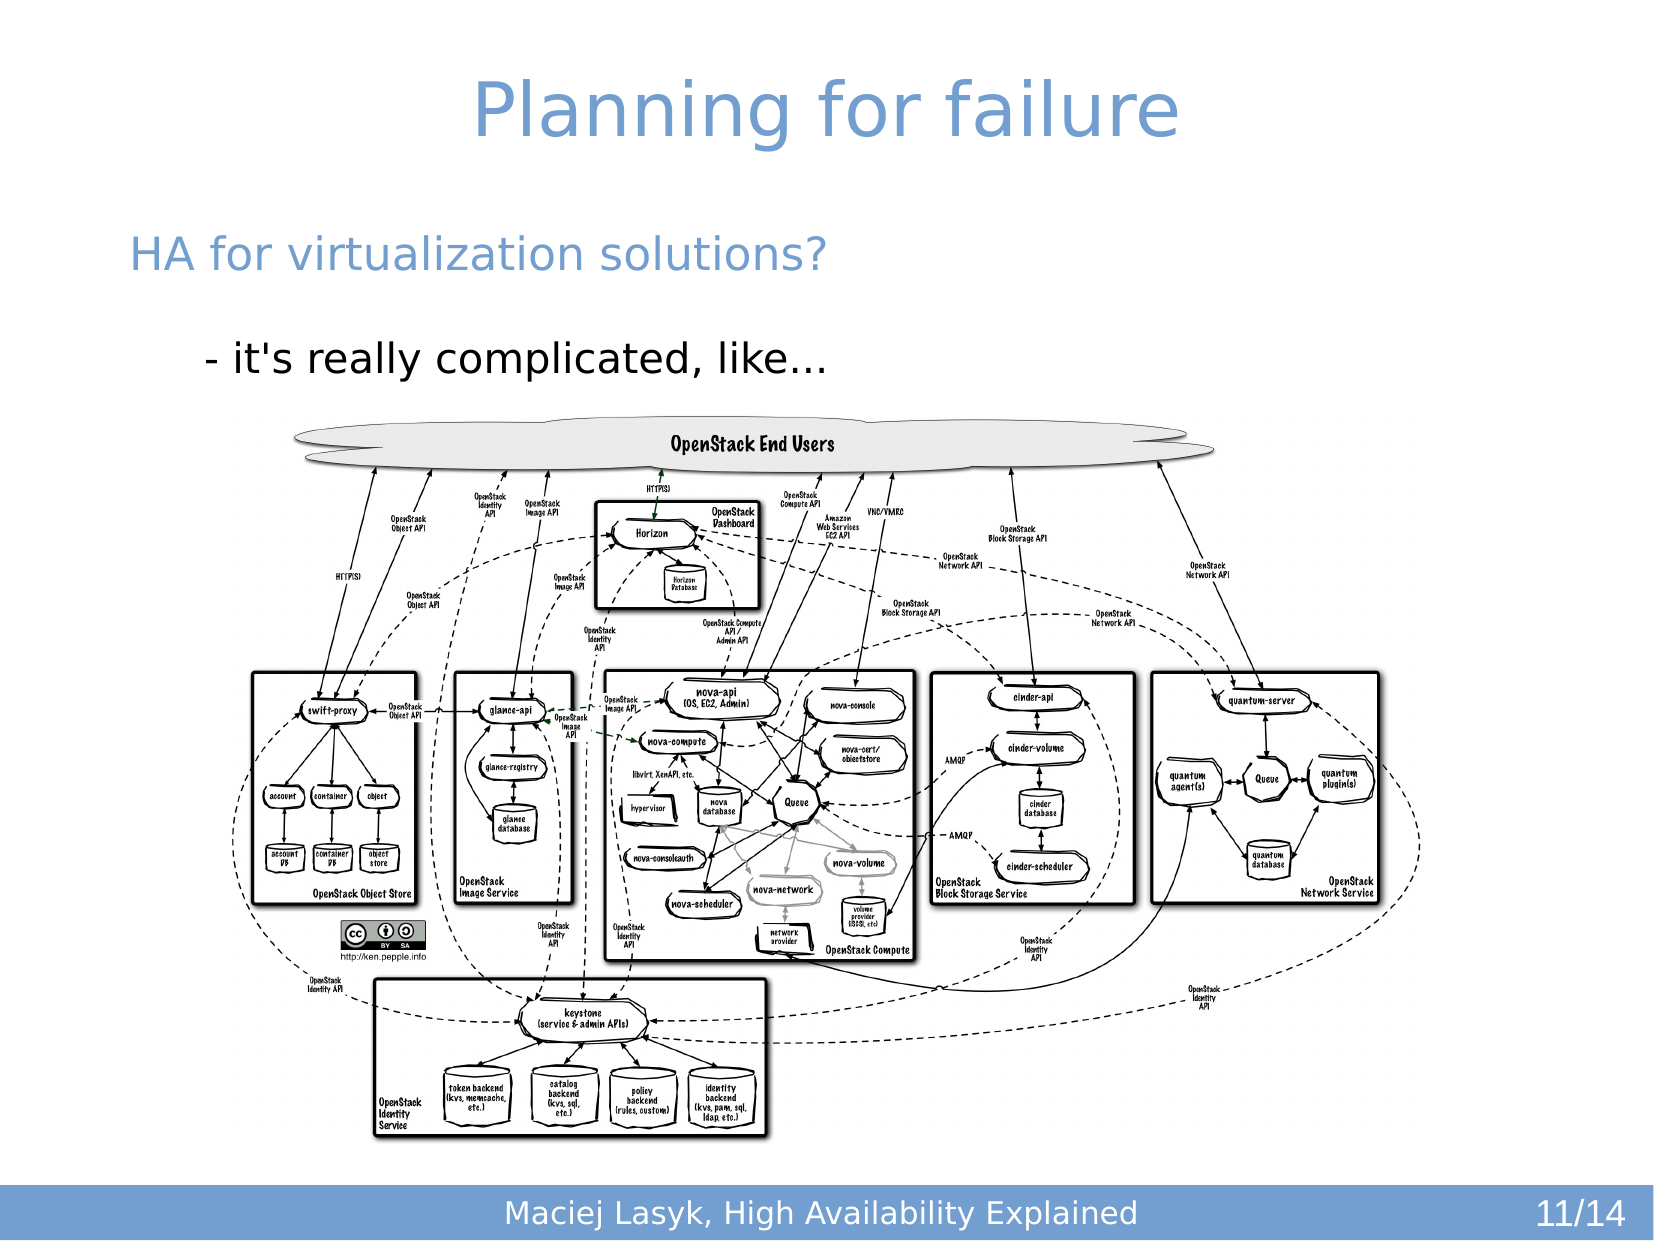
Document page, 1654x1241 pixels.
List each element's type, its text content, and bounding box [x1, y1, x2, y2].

text_box 11/14 [1509, 1185, 1644, 1241]
text_box [1644, 1185, 1654, 1241]
text_box Maciej Lasyk, High Availability Explained [489, 1188, 1165, 1240]
text_box [0, 1185, 1509, 1241]
text_box Planning for failure [456, 60, 1197, 163]
picture [226, 411, 1427, 1146]
text_box HA for virtualization solutions? - it's really complicated, like... [114, 220, 844, 391]
